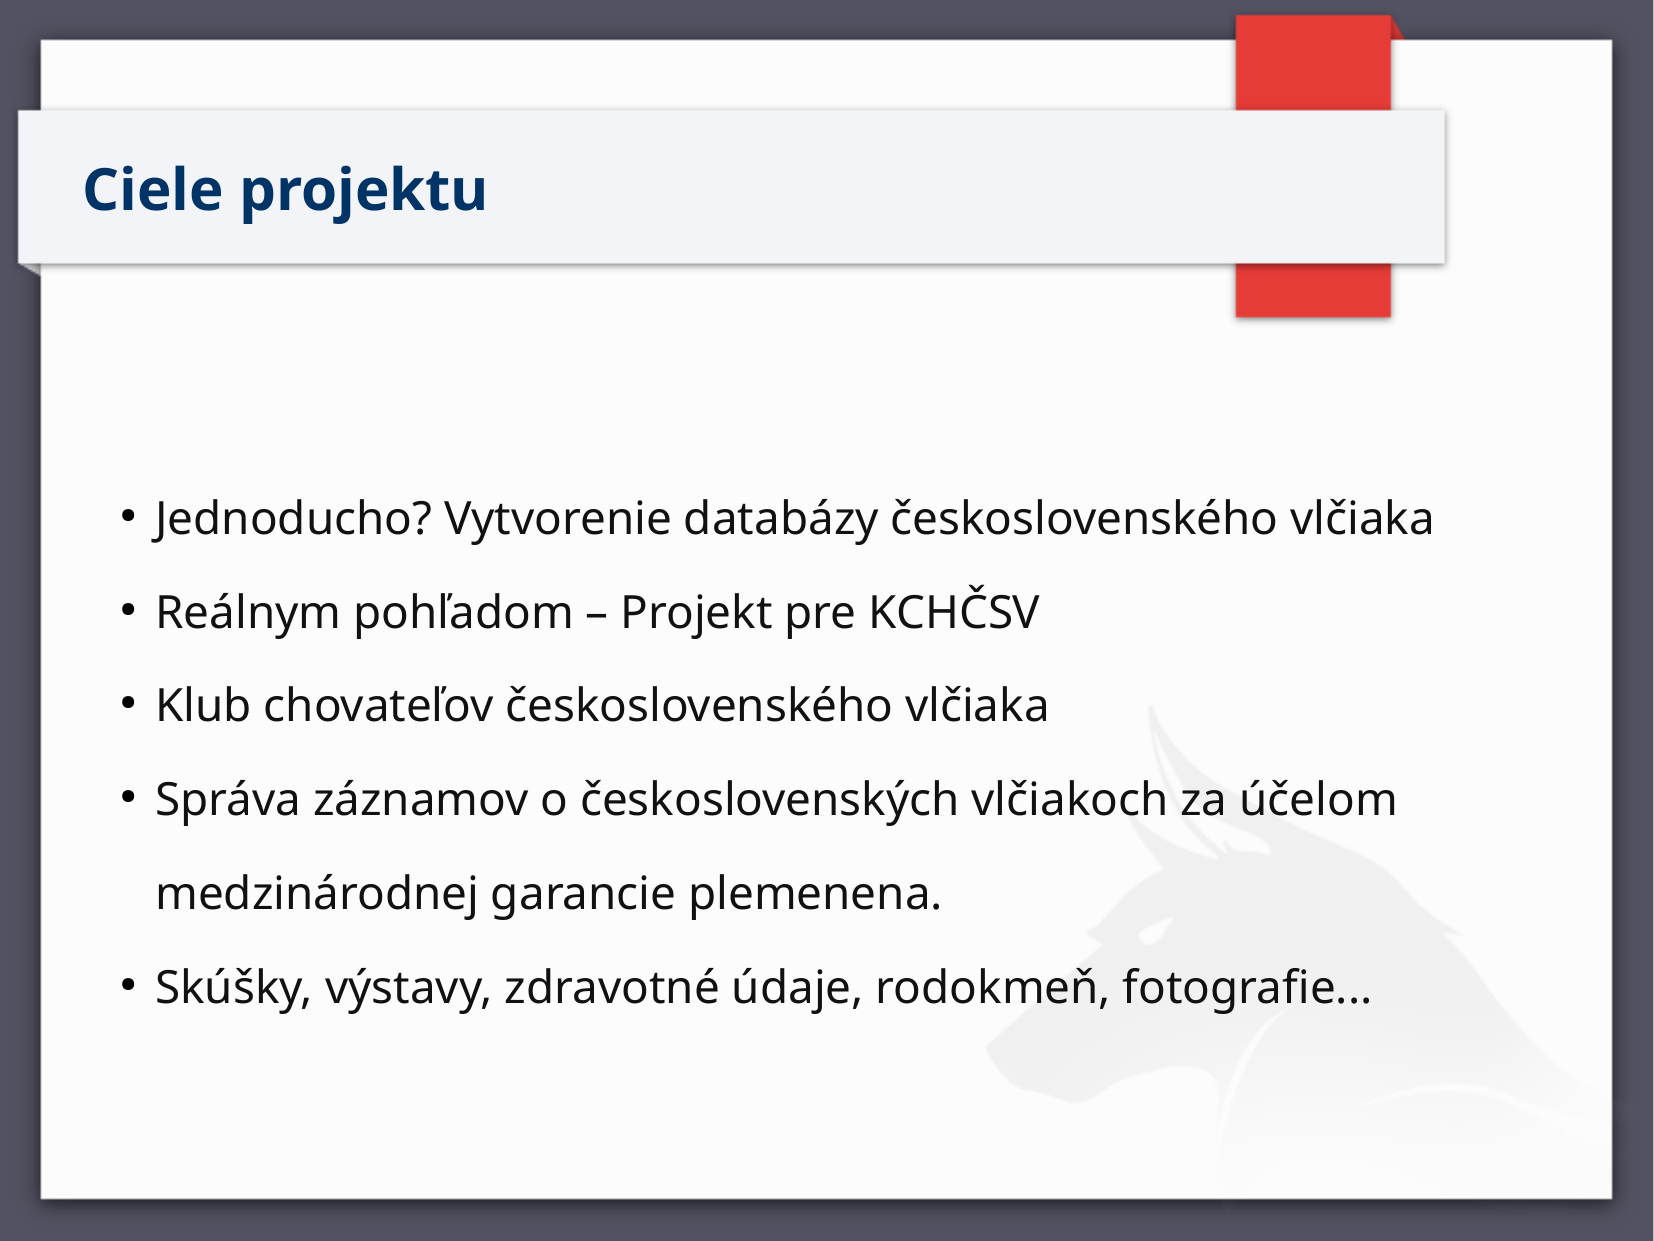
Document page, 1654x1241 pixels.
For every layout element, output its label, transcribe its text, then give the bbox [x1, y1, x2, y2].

picture [0, 0, 1654, 1241]
subtitle Jednoducho? Vytvorenie databázy československého vlčiaka Reálnym pohľadom – Projekt pre KCHČSV Klub chovateľov československého vlčiaka Správa záznamov o československých vlčiakoch za účelom medzinárodnej garancie plemenena. Skúšky, výstavy, zdravotné údaje, rodokmeň, fotografie... [120, 375, 1501, 1096]
title Ciele projektu [82, 120, 1441, 257]
